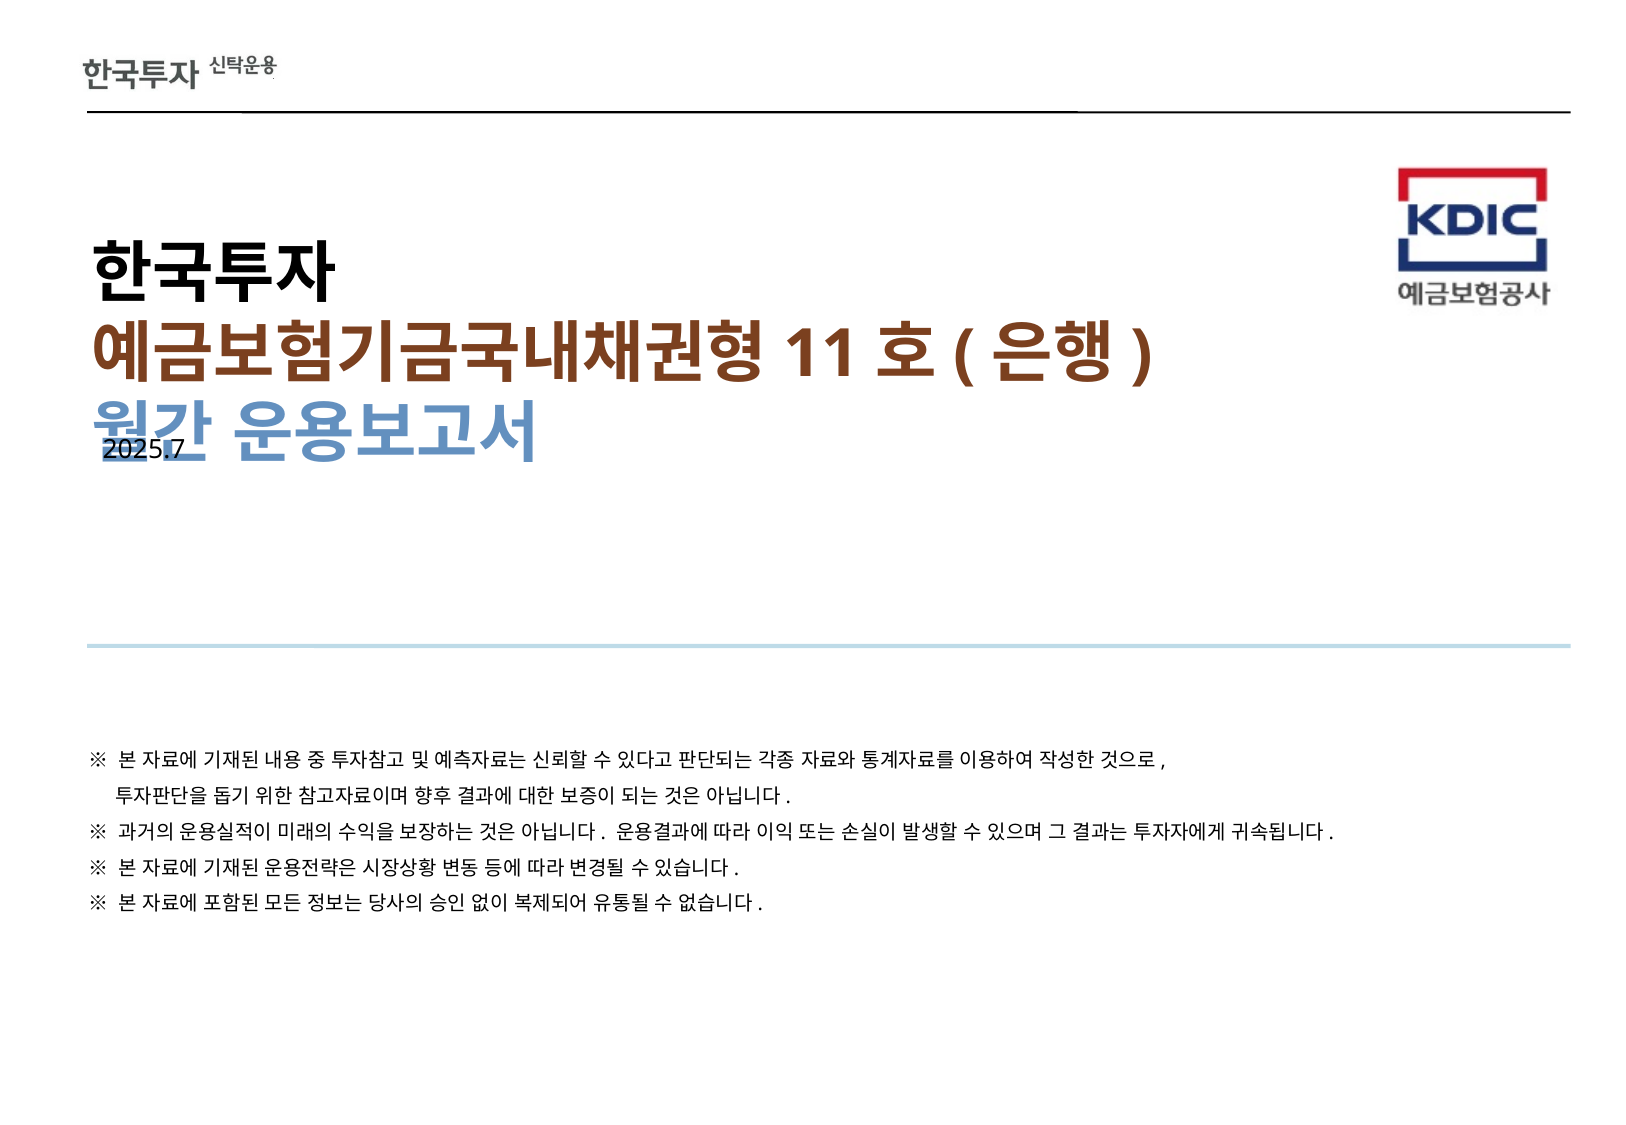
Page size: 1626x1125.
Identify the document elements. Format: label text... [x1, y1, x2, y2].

picture [79, 50, 354, 95]
picture [1388, 161, 1558, 316]
text_box ※ 본 자료에 기재된 내용 중 투자참고 및 예측자료는 신뢰할 수 있다고 판단되는 각종 자료와 통계자료를 이용하여 작성한 것으로, 투자판단을 돕기 위한 참고자료이며 향후 결과에 대한 보증이 되는 것은 아닙니다. ※ 과거의 운용실적이 미래의 수익을 보장하는 것은 아닙니다. 운용결과에 따라 이익 또는 손실이 발생할 수 있으며 그 결과는 투자자에게 귀속됩니다. ※ 본 자료에 기재된 운용전략은 시장상황 변동 등에 따라 변경될 수 있습니다. ※ 본 자료에 포함된 모든 정보는 당사의 승인 없이 복제되어 유통될 수 없습니다. [75, 728, 1444, 923]
text_box 2025.7 [98, 425, 587, 470]
text_box 한국투자 예금보험기금국내채권형11호(은행) 월간 운용보고서 [87, 229, 1388, 314]
